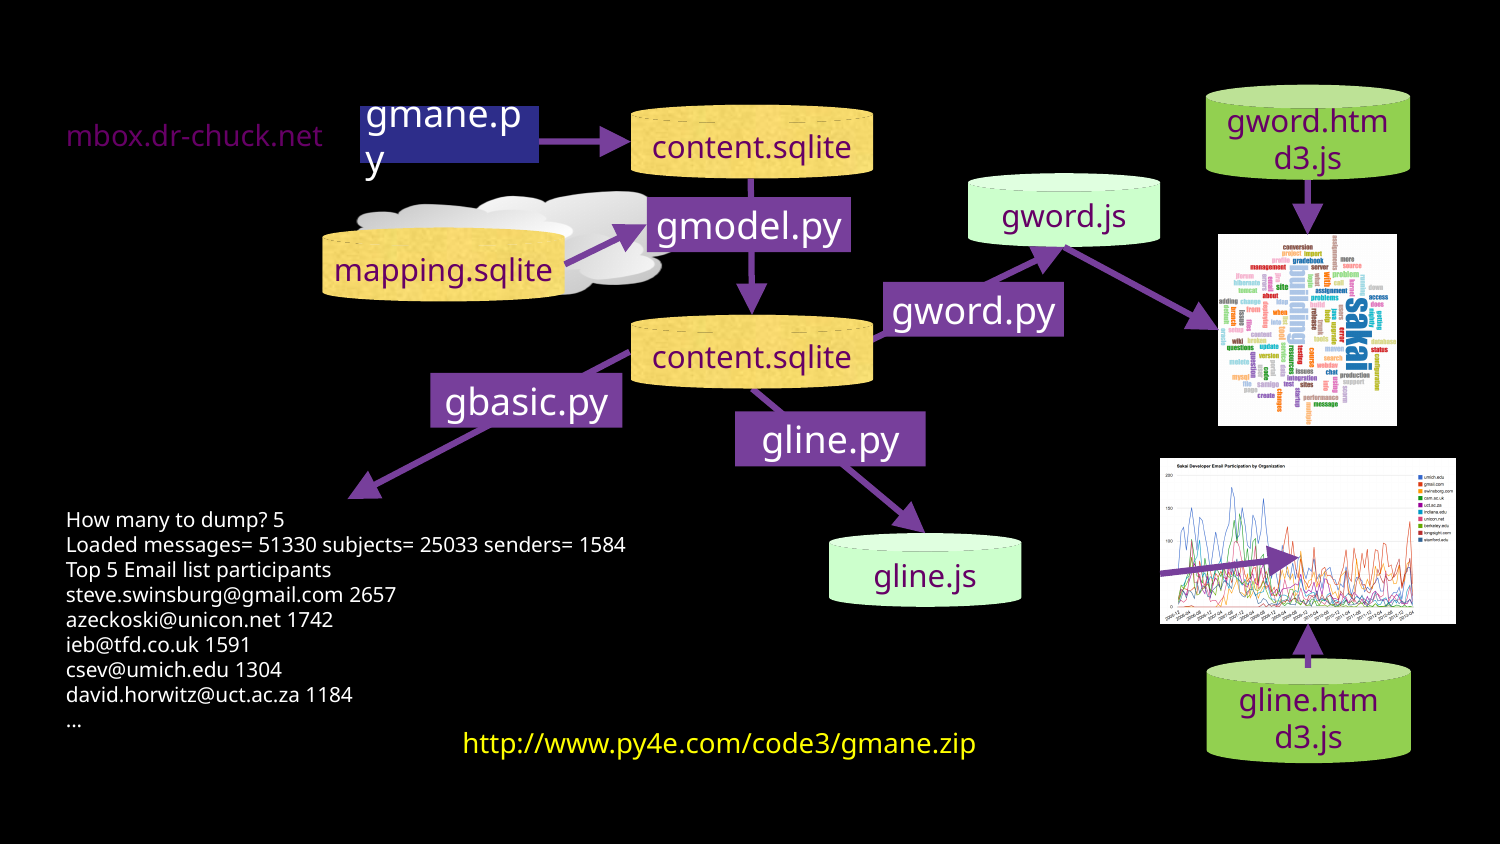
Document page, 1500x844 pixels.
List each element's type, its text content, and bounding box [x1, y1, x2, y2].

text_box gword.htm d3.js [1205, 97, 1411, 180]
text_box gword.js [968, 183, 1161, 247]
picture [352, 191, 686, 260]
text_box gmane.py [360, 107, 539, 163]
text_box gline.py [735, 411, 926, 467]
text_box content.sqlite [631, 115, 874, 179]
text_box gmane.py [370, 109, 382, 125]
text_box mbox.dr-chuck.net [61, 107, 344, 163]
picture [526, 227, 686, 300]
text_box gline.htm d3.js [1206, 673, 1411, 764]
picture [1218, 234, 1397, 426]
text_box http://www.py4e.com/code3/gmane.zip [453, 715, 1134, 762]
text_box gword.py [883, 281, 1064, 337]
text_box gmodel.py [646, 197, 851, 253]
text_box How many to dump? 5 Loaded messages= 51330 subjects= 25033 senders= 1584 Top 5 Email list participants steve.swinsburg@gmail.com 2657 azeckoski@unicon.net 1742 ieb@tfd.co.uk 1591 csev@umich.edu 1304 david.horwitz@uct.ac.za 1184 ... [61, 499, 634, 739]
text_box content.sqlite [631, 325, 874, 389]
text_box mapping.sqlite [322, 238, 565, 302]
picture [1160, 458, 1456, 624]
text_box gline.js [829, 543, 1022, 607]
text_box gbasic.py [430, 372, 623, 428]
text_box gmane.py [504, 109, 516, 125]
